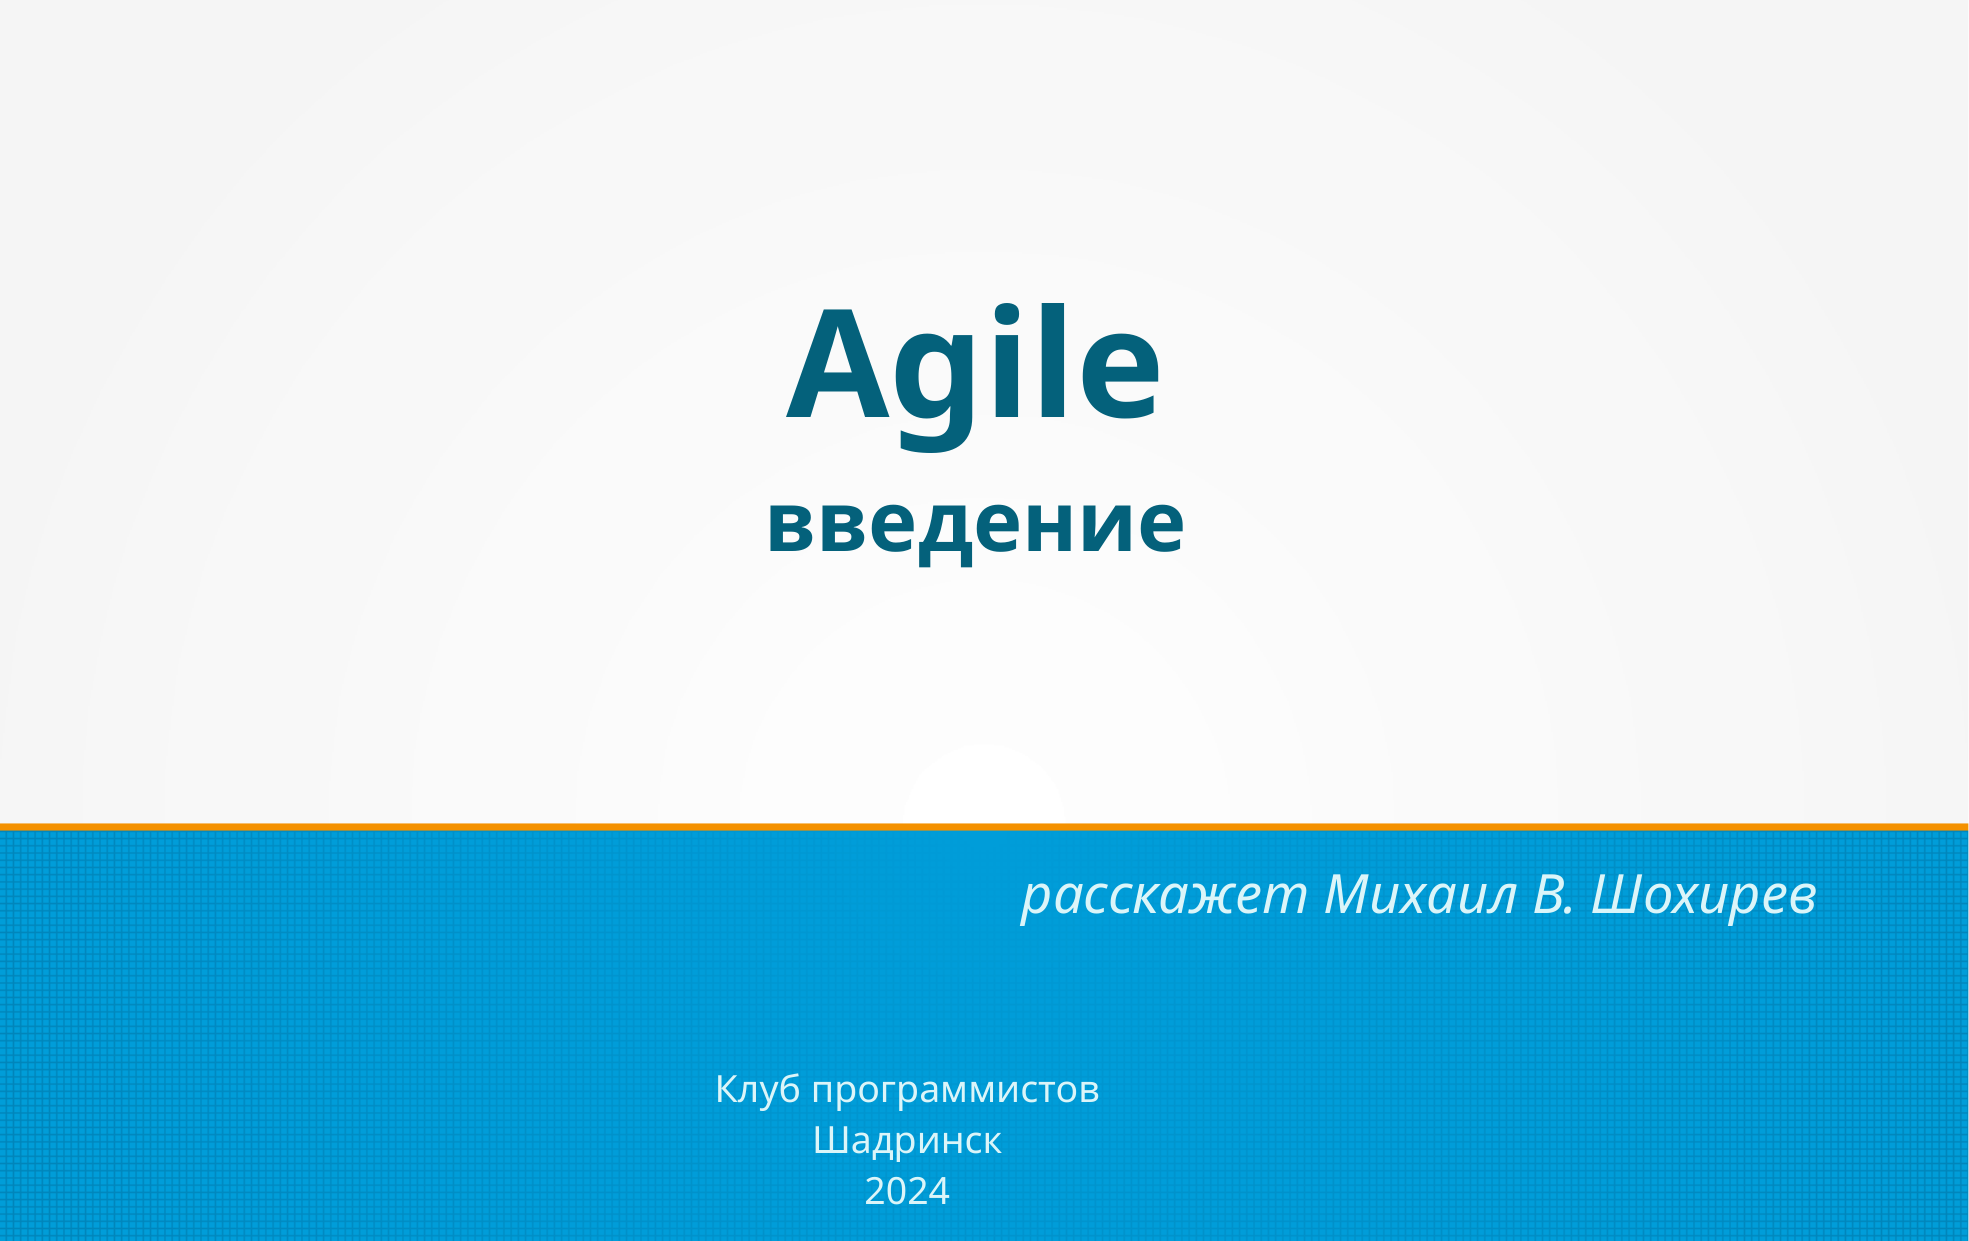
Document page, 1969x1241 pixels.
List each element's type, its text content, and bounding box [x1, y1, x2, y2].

text_box Клуб программистов Шадринск 2024 [714, 1062, 1111, 1237]
subtitle расскажет Михаил В. Шохирев [1021, 855, 1932, 999]
picture [0, 0, 1969, 830]
title Agile введение [90, 49, 1862, 781]
